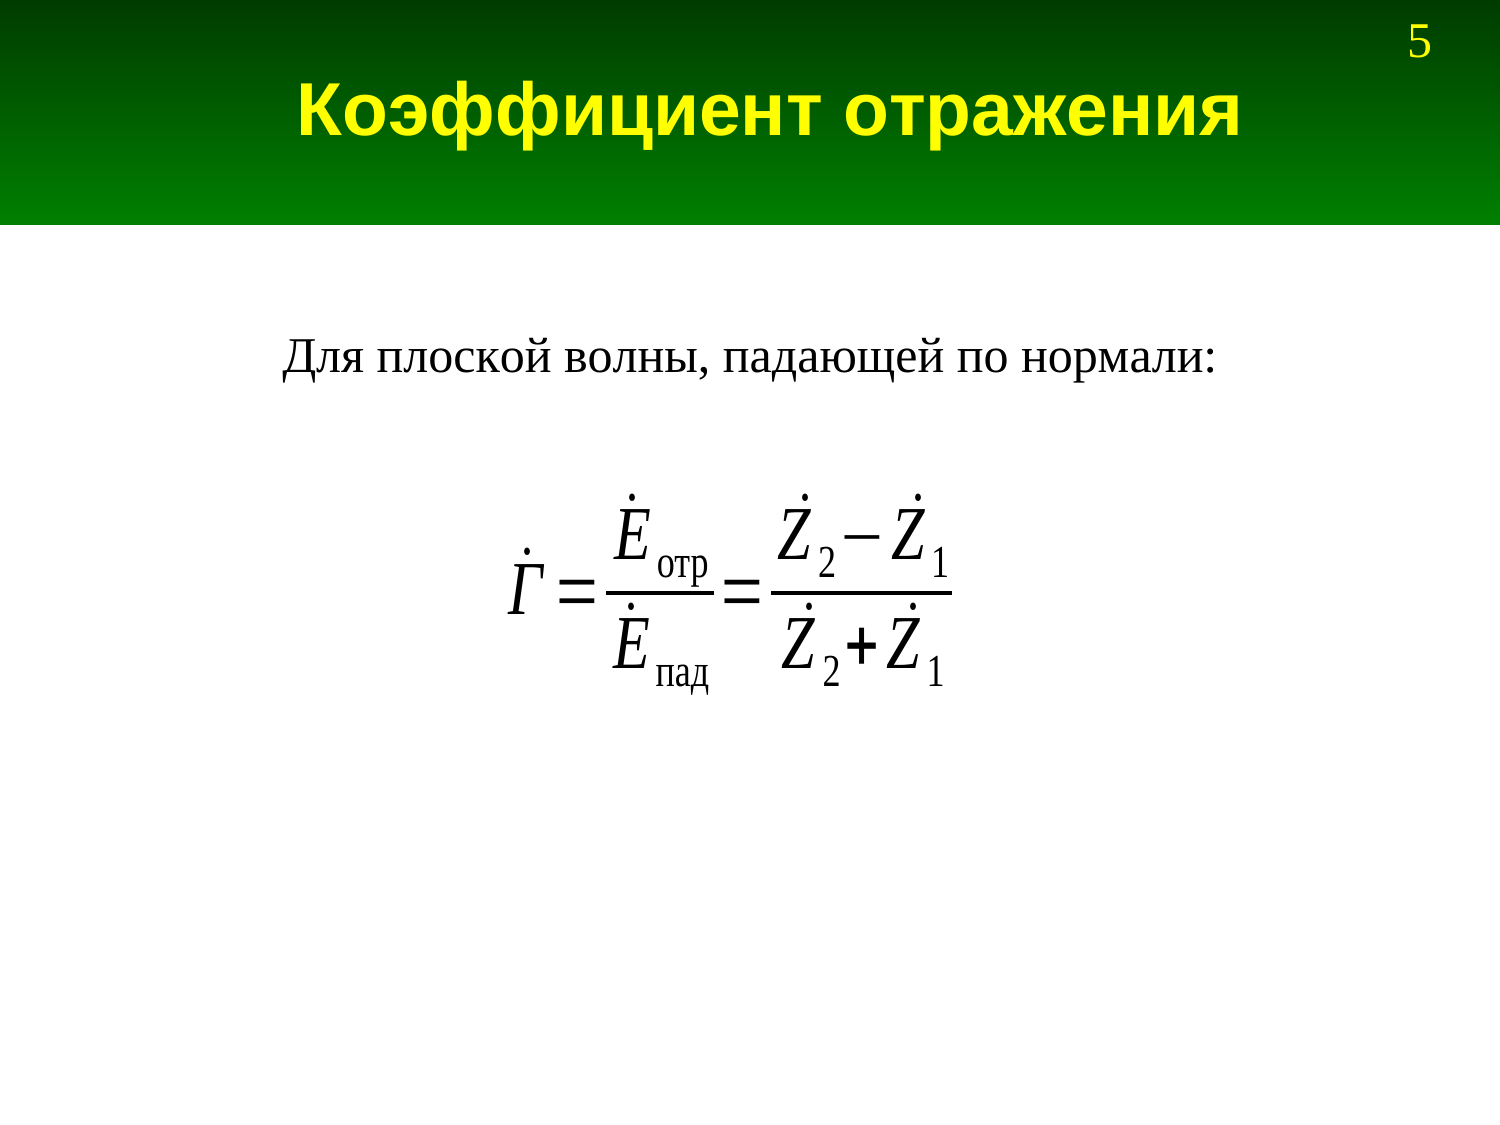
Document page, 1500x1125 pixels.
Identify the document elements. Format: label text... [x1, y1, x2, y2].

chart [478, 489, 981, 696]
title Коэффициент отражения [100, 7, 1441, 204]
text_box Для плоской волны, падающей по нормали: [267, 314, 1233, 390]
